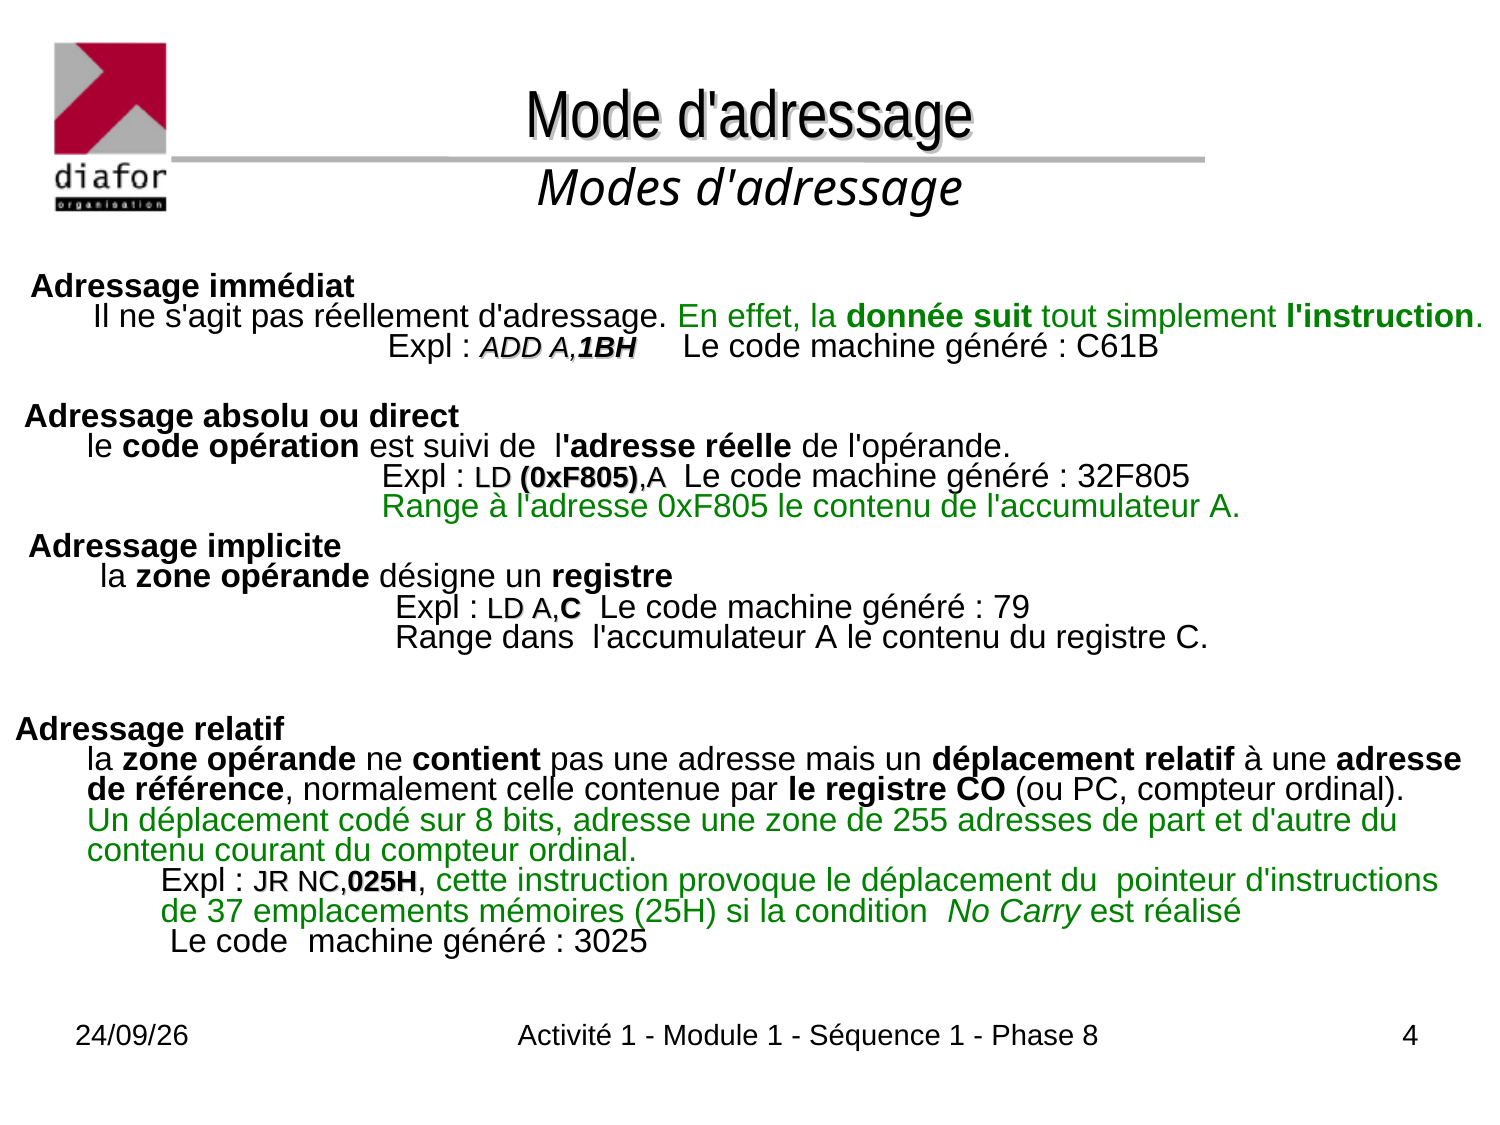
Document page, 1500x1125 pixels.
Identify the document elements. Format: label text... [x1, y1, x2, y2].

text_box Adressage immédiat Il ne s'agit pas réellement d'adressage. En effet, la donnée suit tout simplement l'instruction. Expl : ADD A,1BH Le code machine généré : C61B [5, 265, 1500, 372]
text_box Adressage relatif la zone opérande ne contient pas une adresse mais un déplacement relatif à une adresse de référence, normalement celle contenue par le registre CO (ou PC, compteur ordinal). Un déplacement codé sur 8 bits, adresse une zone de 255 adresses de part et d'autre du contenu courant du compteur ordinal. Expl : JR NC,025H, cette instruction provoque le déplacement du pointeur d'instructions de 37 emplacements mémoires (25H) si la condition No Carry est réalisé Le code machine généré : 3025 [0, 708, 1500, 966]
text_box Adressage absolu ou direct le code opération est suivi de l'adresse réelle de l'opérande. Expl : LD (0xF805),A Le code machine généré : 32F805 Range à l'adresse 0xF805 le contenu de l'accumulateur A. [0, 395, 1477, 502]
picture [53, 42, 168, 213]
title Mode d'adressage Modes d'adressage [75, 45, 1426, 250]
text_box Adressage implicite la zone opérande désigne un registre Expl : LD A,C Le code machine généré : 79 Range dans l'accumulateur A le contenu du registre C. [13, 526, 1247, 632]
